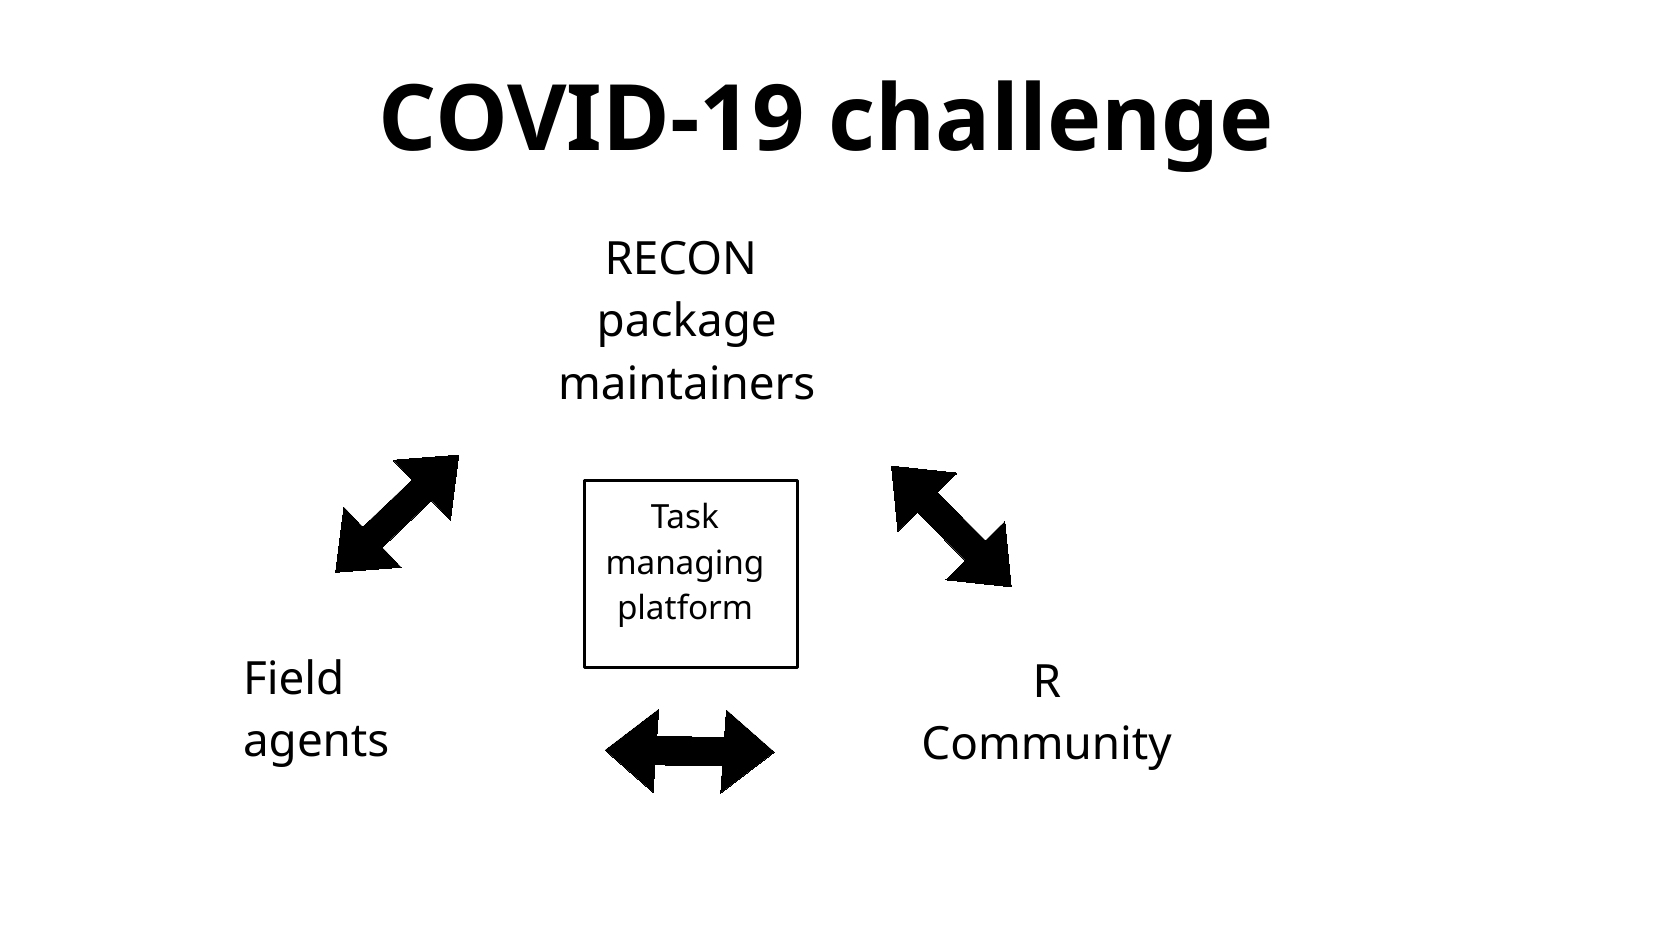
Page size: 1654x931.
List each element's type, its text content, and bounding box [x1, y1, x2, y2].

text_box RECON package maintainers [543, 217, 843, 454]
text_box [605, 709, 775, 794]
text_box [891, 466, 1012, 587]
text_box [584, 662, 798, 668]
title COVID-19 challenge [82, 37, 1571, 193]
text_box Field agents [228, 637, 438, 804]
text_box [335, 455, 459, 573]
text_box [584, 480, 798, 486]
text_box Task managing platform [561, 486, 810, 662]
text_box R Community [906, 640, 1193, 804]
